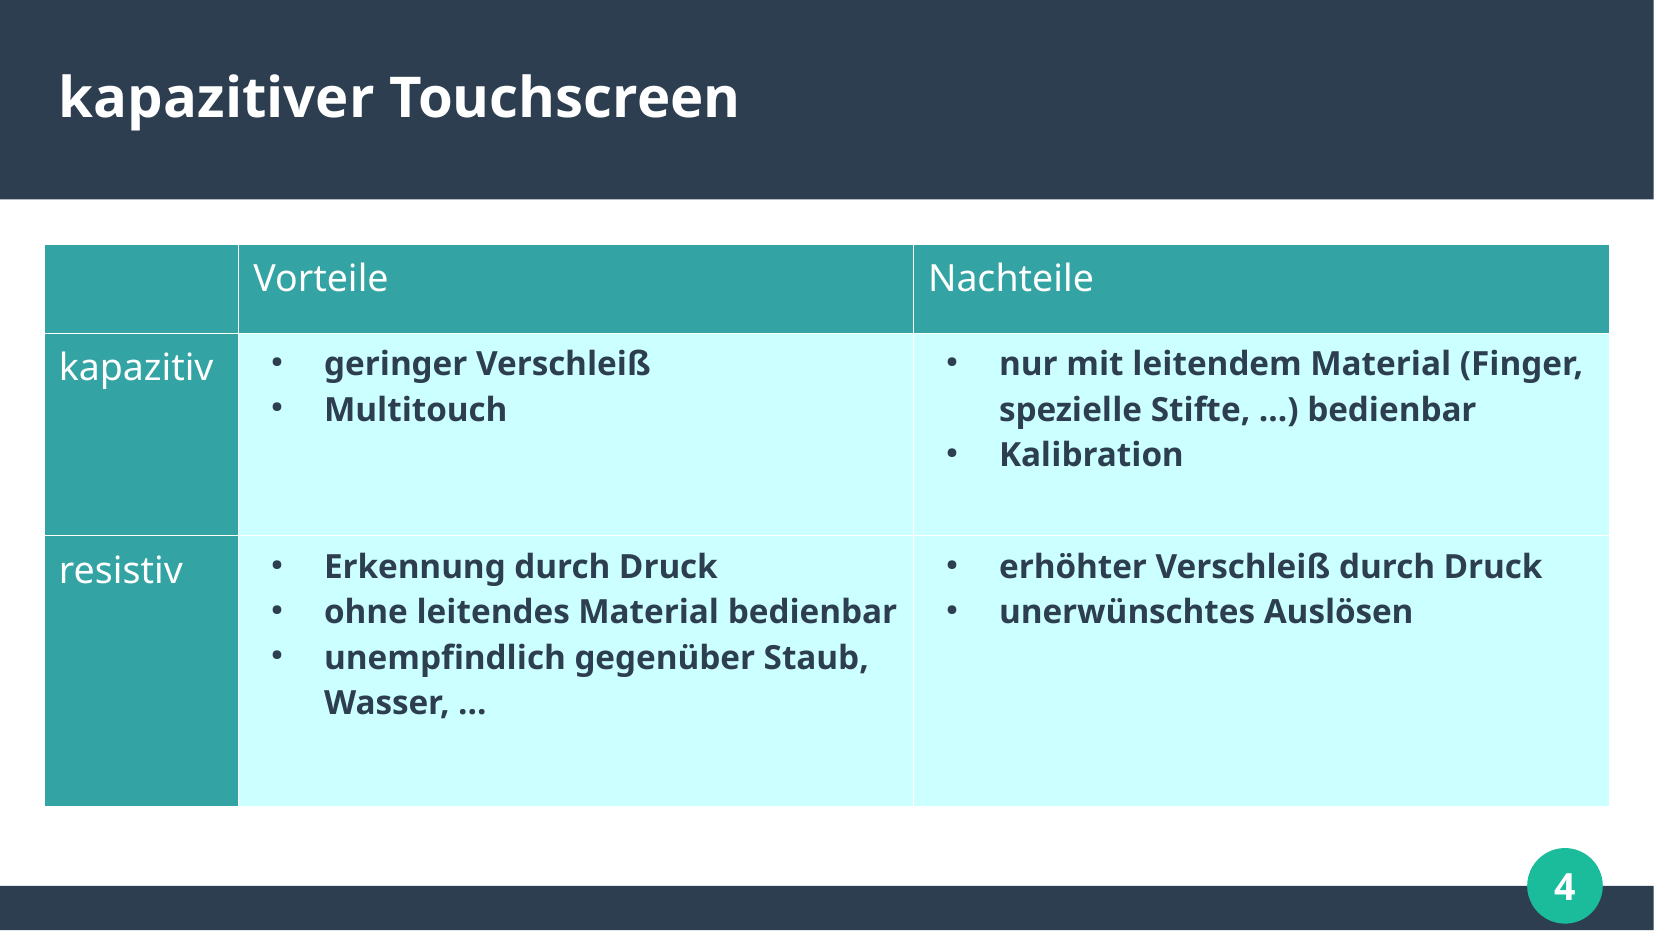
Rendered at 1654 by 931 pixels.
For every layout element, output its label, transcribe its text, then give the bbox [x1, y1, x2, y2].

table_cell resistiv [45, 536, 238, 806]
table_cell kapazitiv [45, 334, 238, 535]
table_header Nachteile [914, 245, 1609, 333]
table_header [45, 245, 238, 333]
table_cell geringer Verschleiß Multitouch [239, 334, 913, 535]
table_header Vorteile [239, 245, 913, 333]
title kapazitiver Touchscreen [59, 37, 1595, 155]
table_cell erhöhter Verschleiß durch Druck unerwünschtes Auslösen [914, 536, 1609, 806]
table_cell Erkennung durch Druck ohne leitendes Material bedienbar unempfindlich gegenüber Staub, Wasser, … [239, 536, 913, 806]
table_cell nur mit leitendem Material (Finger, spezielle Stifte, …) bedienbar Kalibration [914, 334, 1609, 535]
